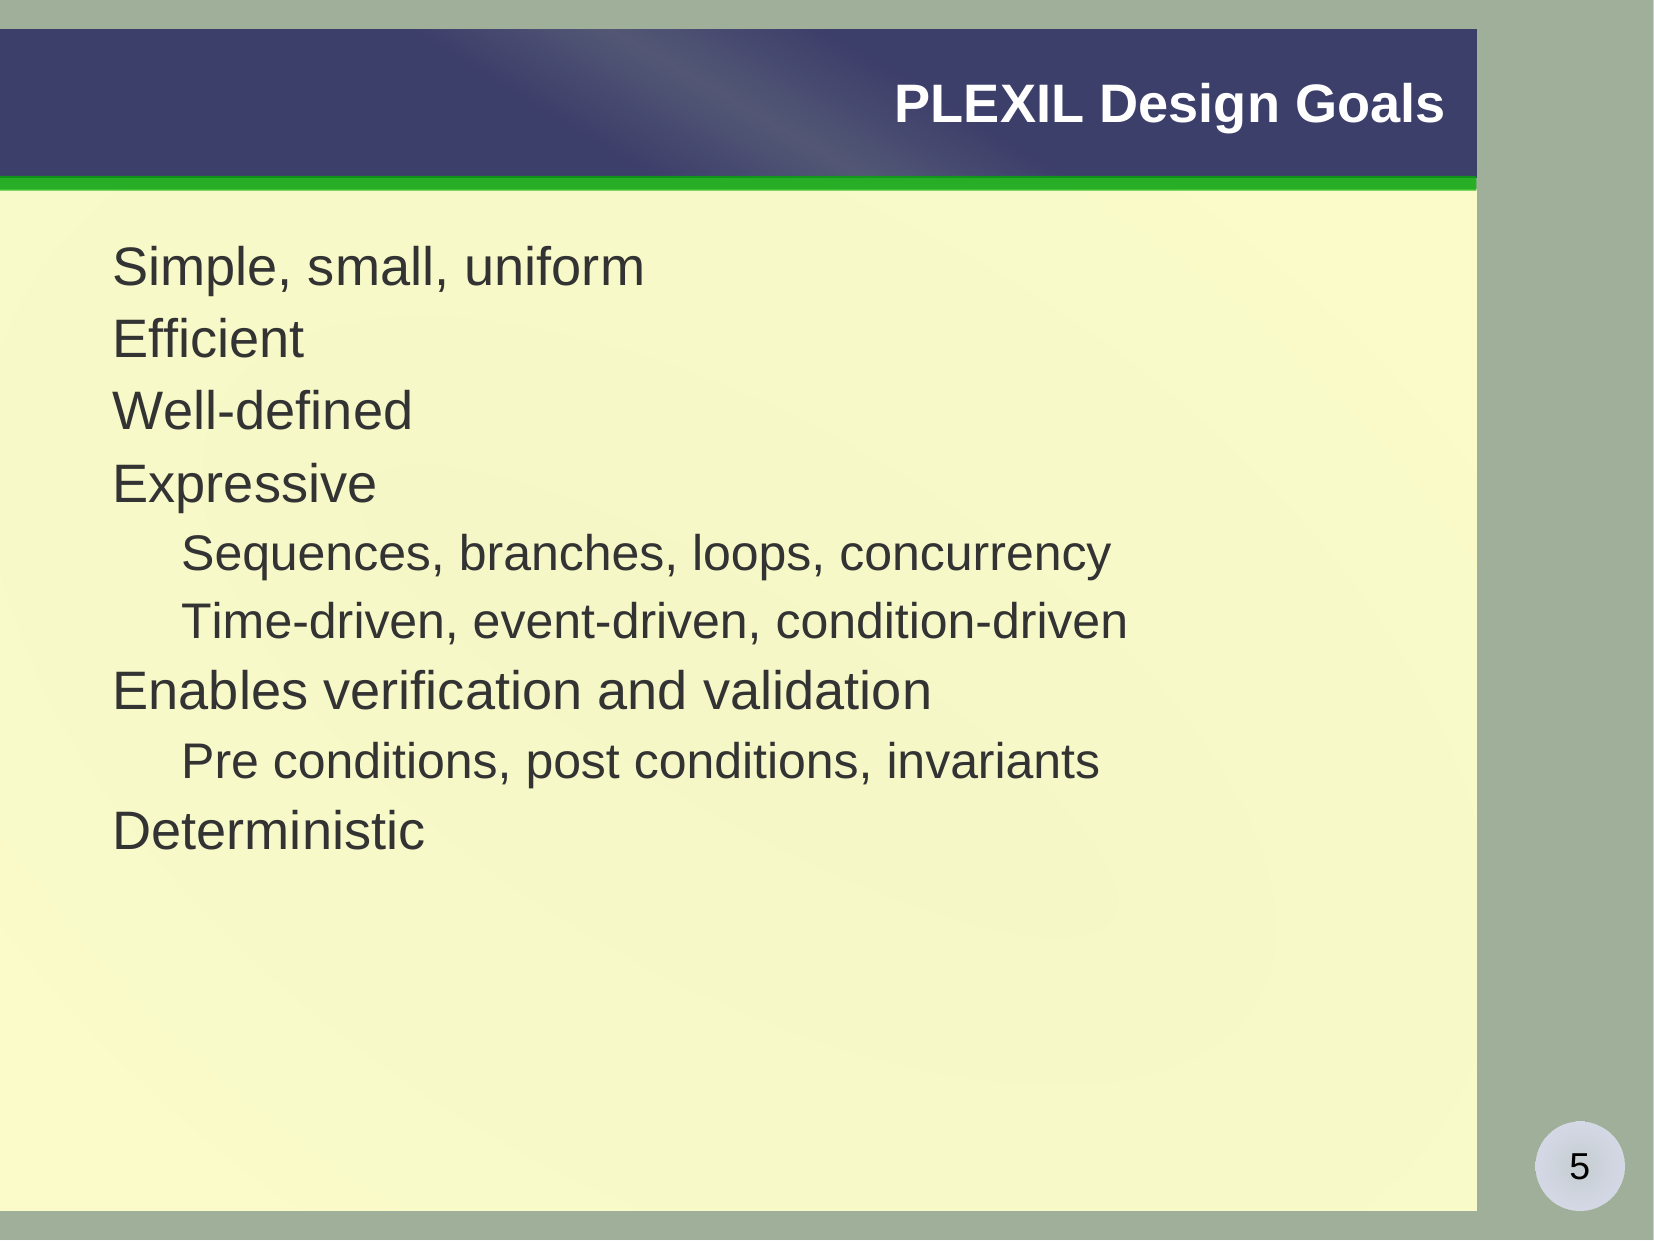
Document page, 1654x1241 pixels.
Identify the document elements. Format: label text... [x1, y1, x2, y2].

list Simple, small, uniform Efficient Well-defined Expressive Sequences, branches, loops, concurrency Time-driven, event-driven, condition-driven Enables verification and validation Pre conditions, post conditions, invariants Deterministic [59, 236, 1418, 1182]
title PLEXIL Design Goals [29, 59, 1447, 148]
